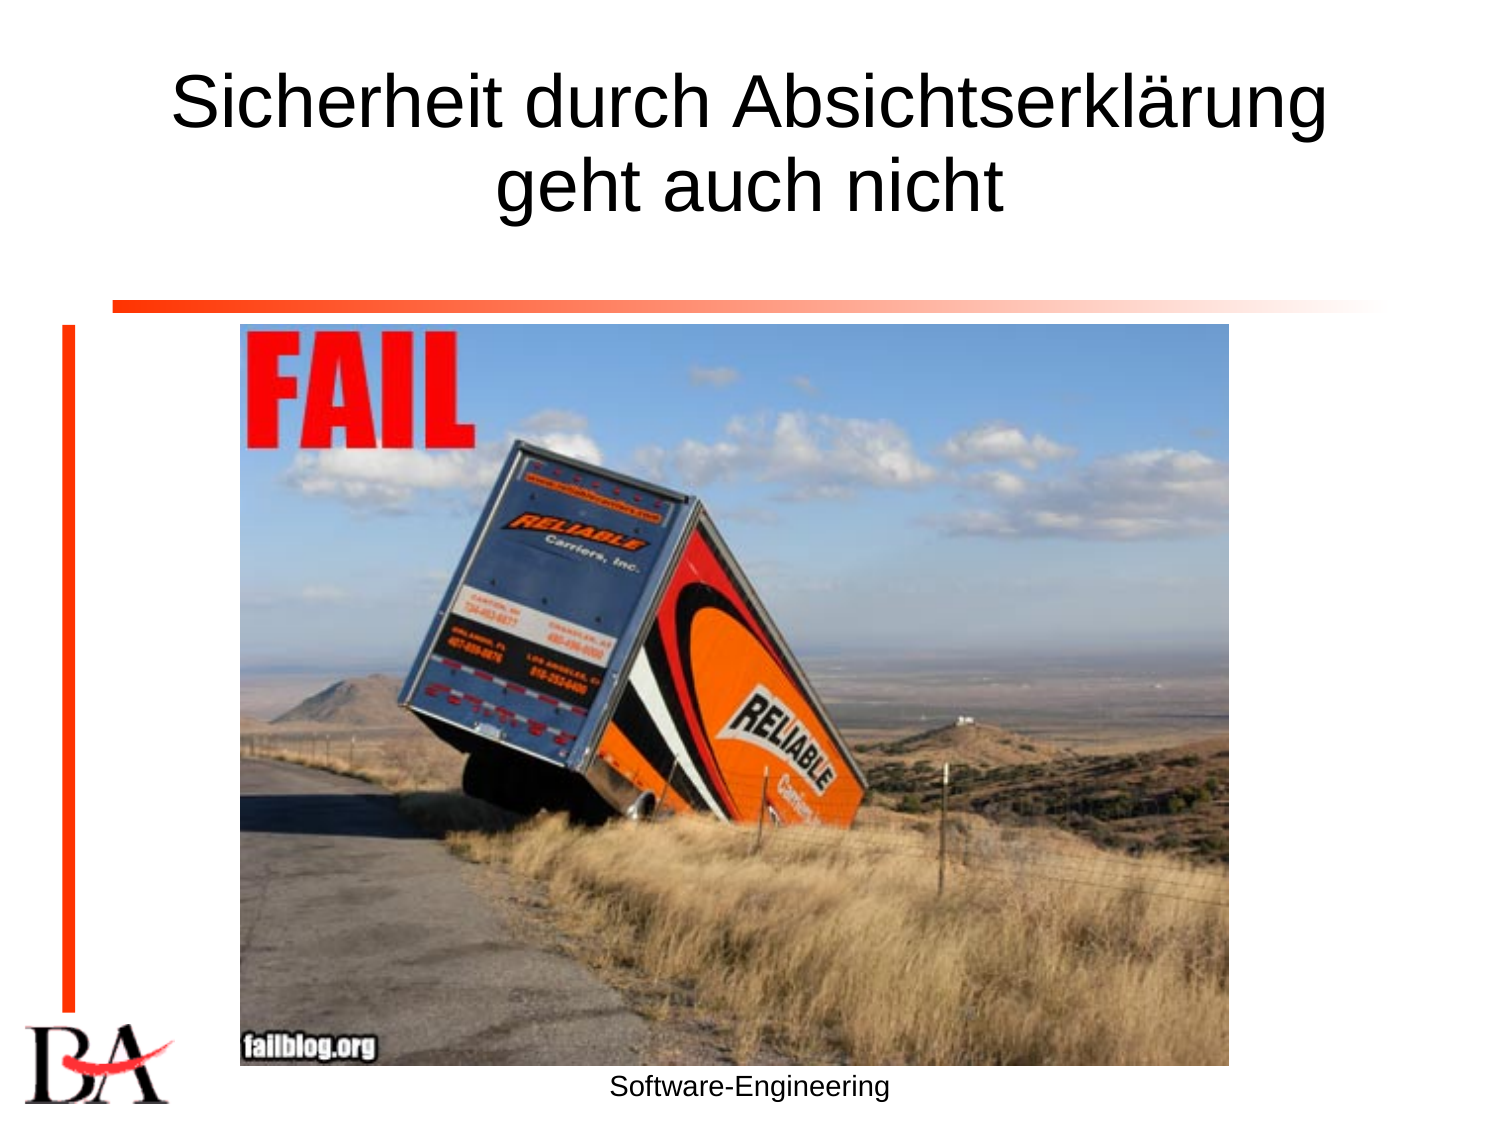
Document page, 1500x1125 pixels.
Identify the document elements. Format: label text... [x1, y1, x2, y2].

picture [24, 1024, 175, 1104]
title Sicherheit durch Absichtserklärung geht auch nicht [112, 28, 1388, 259]
picture [240, 324, 1229, 1066]
